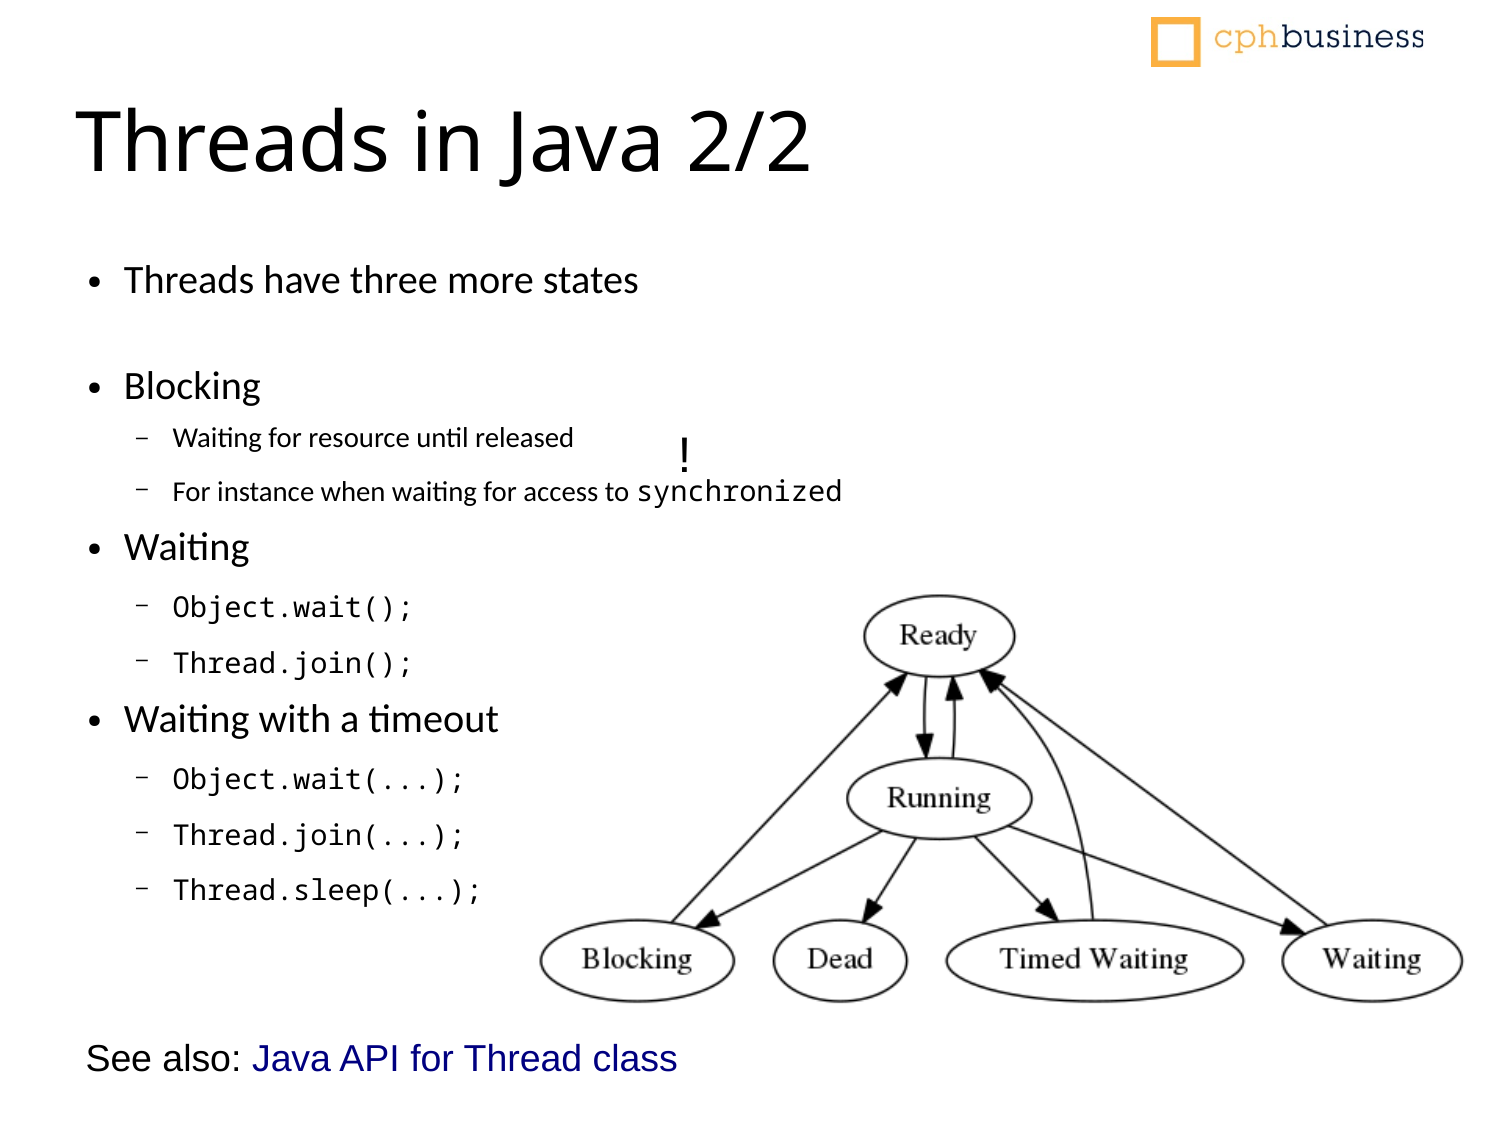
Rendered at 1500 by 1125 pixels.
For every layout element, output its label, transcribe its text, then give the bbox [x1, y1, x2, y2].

list Threads have three more states Blocking Waiting for resource until released For instance when waiting for access to synchronized Waiting Object.wait(); Thread.join(); Waiting with a timeout Object.wait(...); Thread.join(...); Thread.sleep(...); [75, 263, 1425, 916]
picture [532, 587, 1471, 1011]
text_box ! [662, 420, 742, 491]
title Threads in Java 2/2 [75, 44, 1425, 233]
text_box See also: Java API for Thread class [70, 1029, 1418, 1087]
picture [1151, 17, 1424, 44]
